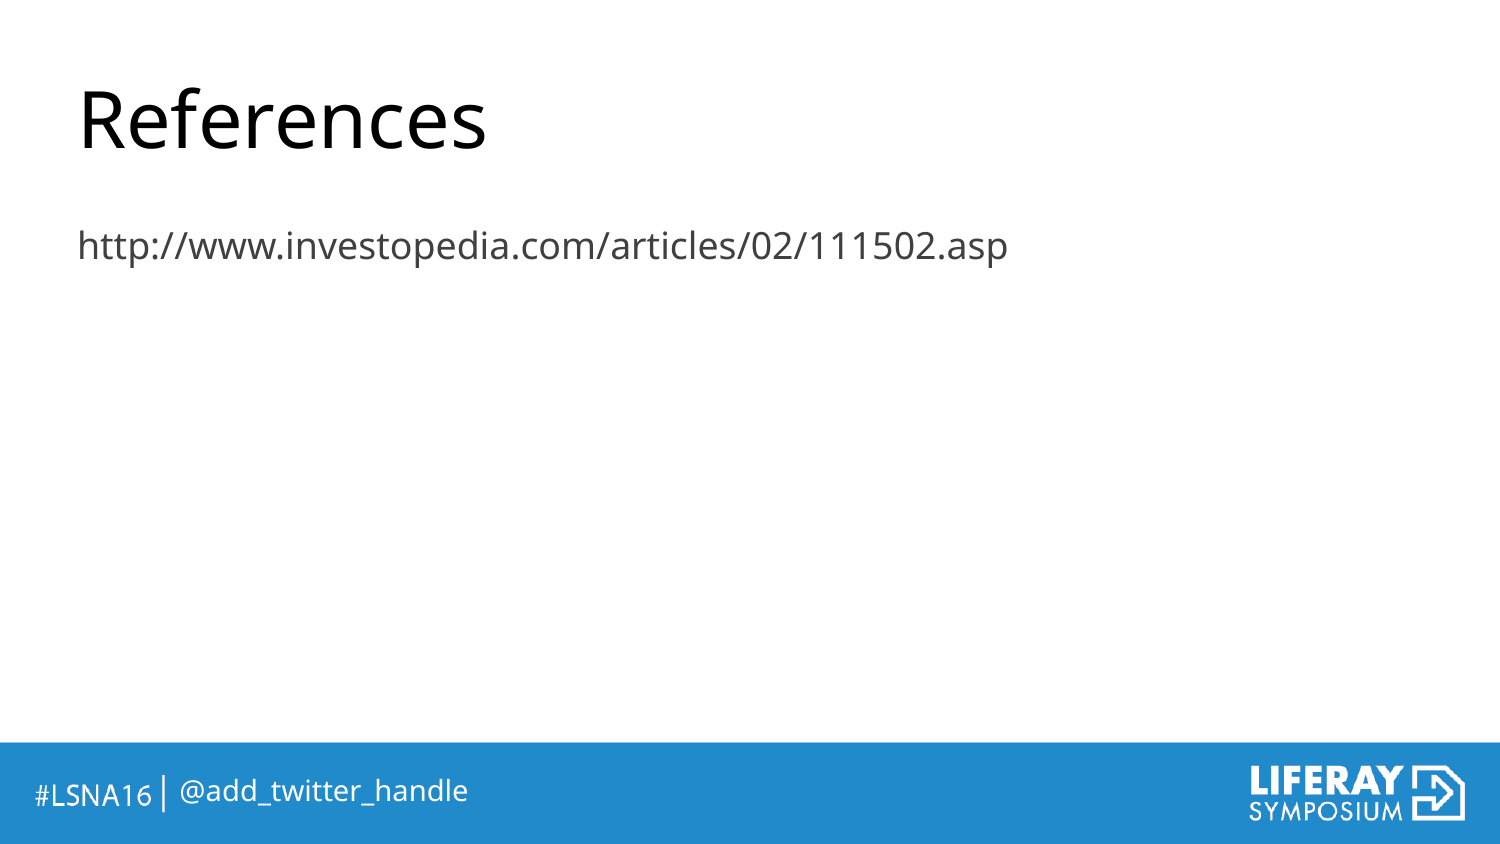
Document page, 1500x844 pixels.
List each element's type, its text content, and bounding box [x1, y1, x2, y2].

picture [0, 1, 1500, 844]
text_box http://www.investopedia.com/articles/02/111502.asp [62, 214, 1442, 281]
text_box @add_twitter_handle [164, 765, 725, 816]
text_box References [62, 62, 1442, 173]
